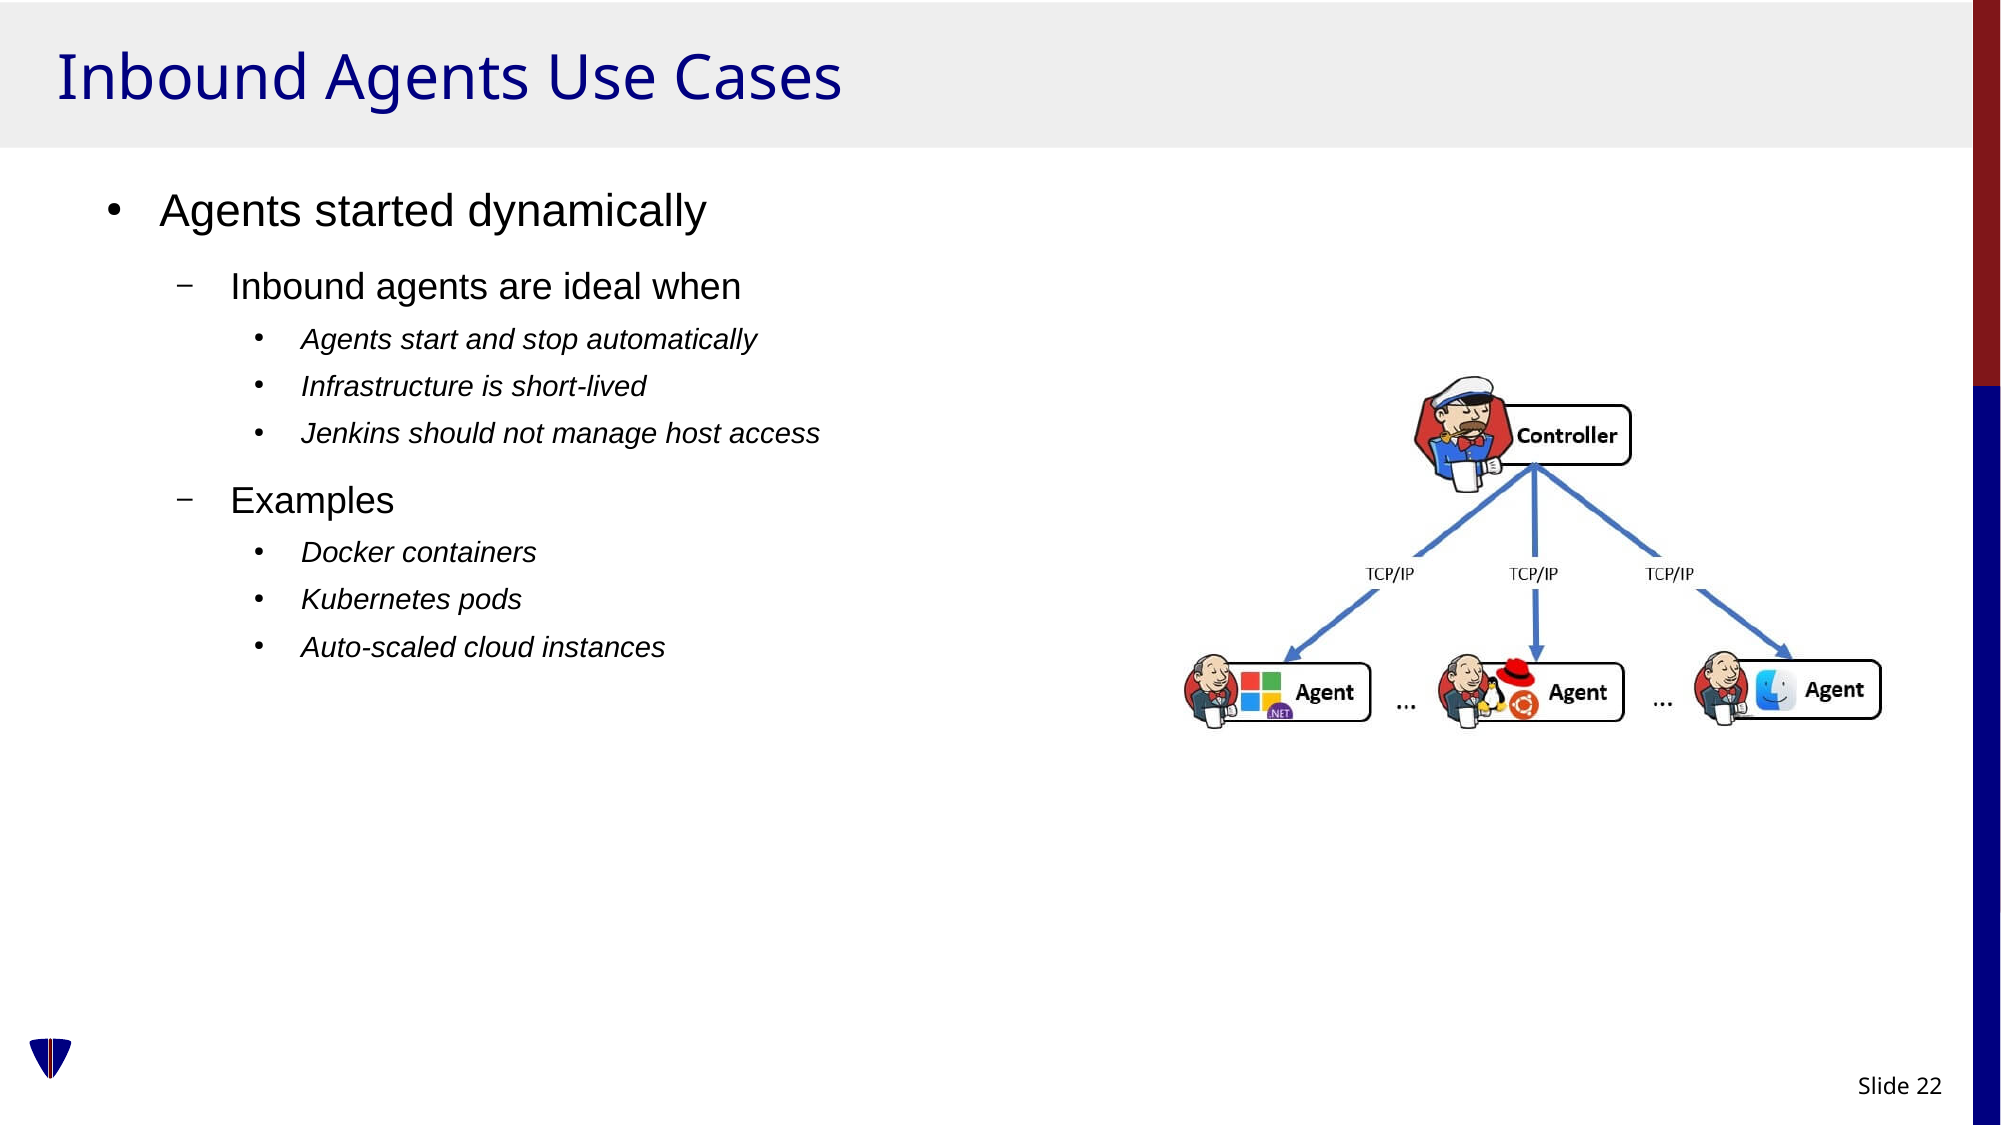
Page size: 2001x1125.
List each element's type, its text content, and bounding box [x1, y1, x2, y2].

title Inbound Agents Use Cases [0, 2, 1973, 148]
picture [1122, 340, 1941, 798]
list Agents started dynamically Inbound agents are ideal when Agents start and stop automatically Infrastructure is short-lived Jenkins should not manage host access Examples Docker containers Kubernetes pods Auto-scaled cloud instances [88, 177, 1123, 1034]
